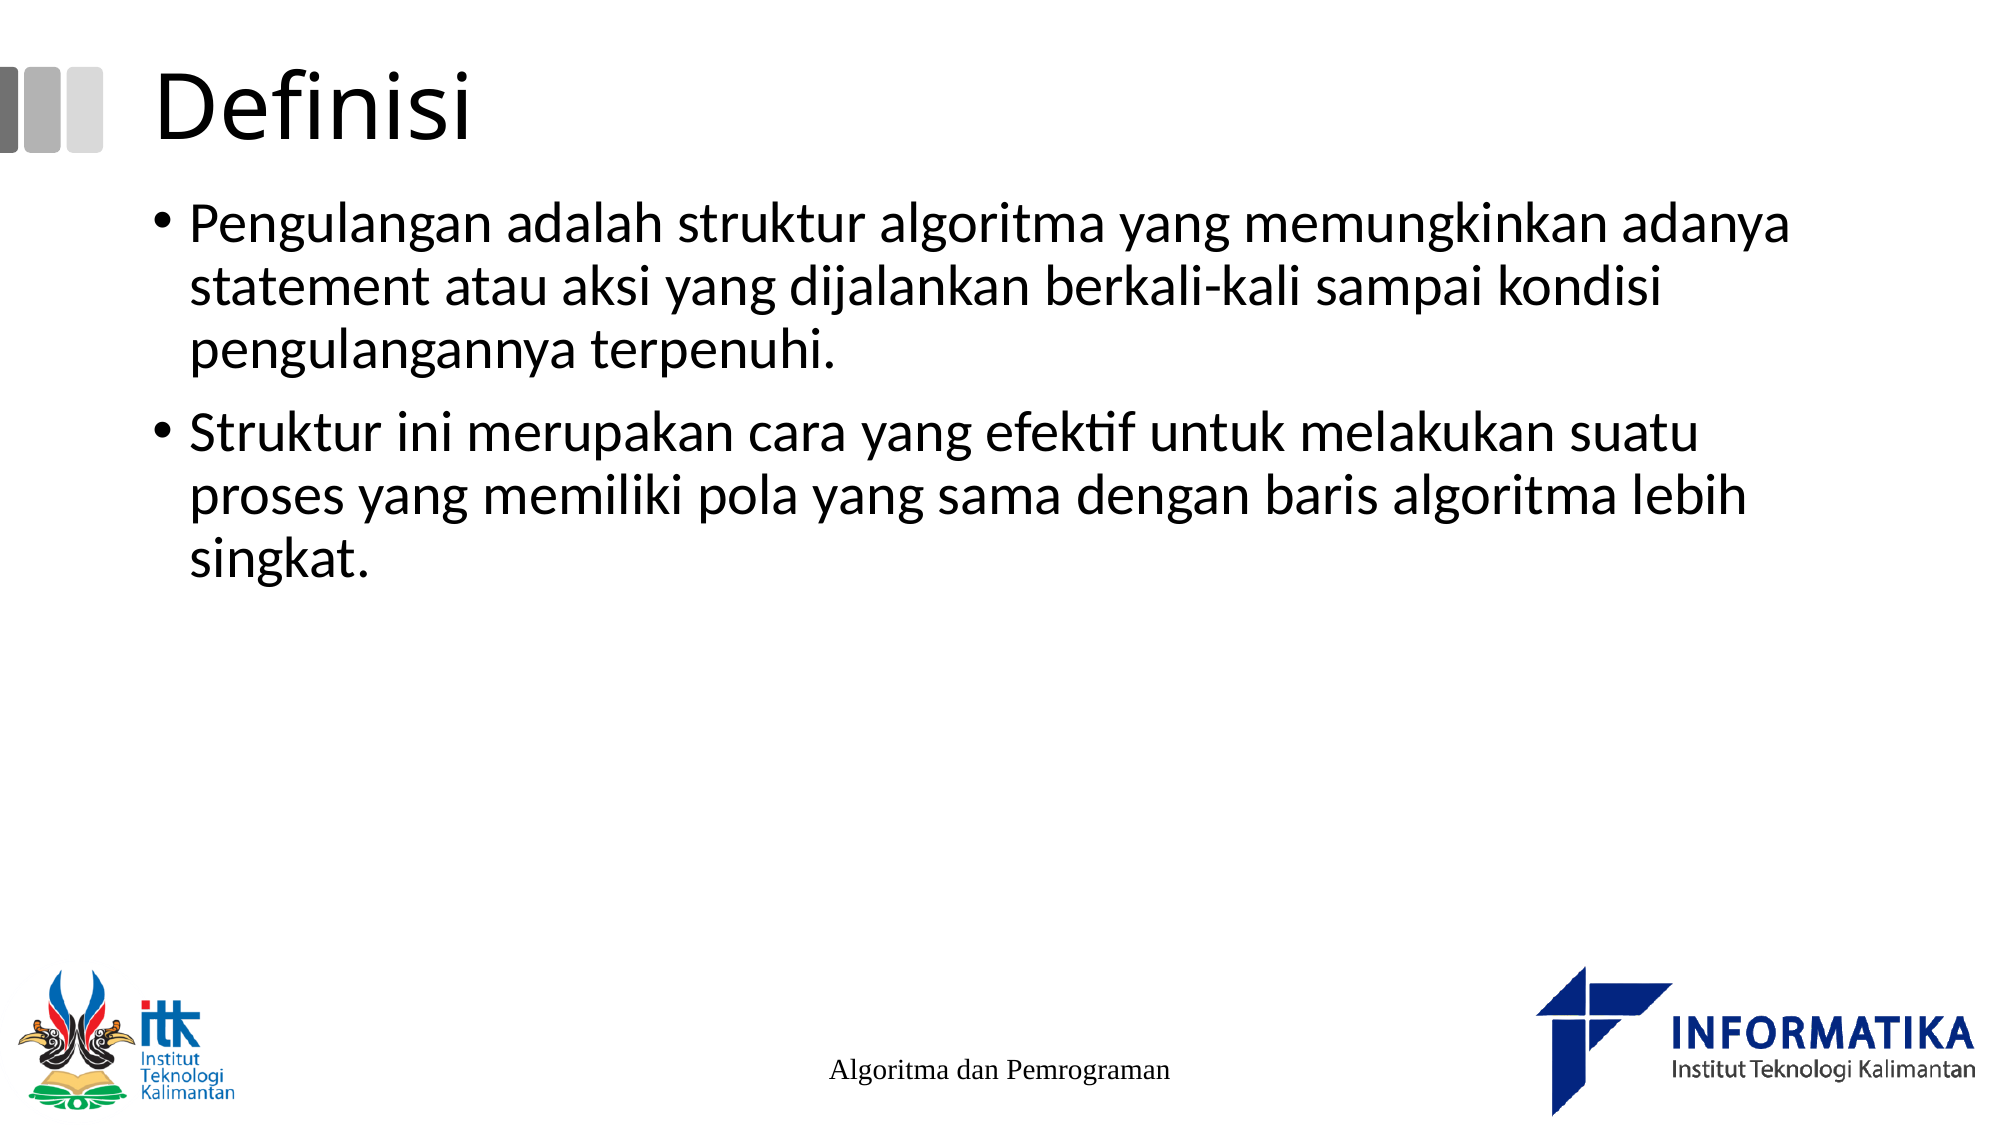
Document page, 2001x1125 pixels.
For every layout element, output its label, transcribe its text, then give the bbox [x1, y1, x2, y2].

list Pengulangan adalah struktur algoritma yang memungkinkan adanya statement atau aksi yang dijalankan berkali-kali sampai kondisi pengulangannya terpenuhi. Struktur ini merupakan cara yang efektif untuk melakukan suatu proses yang memiliki pola yang sama dengan baris algoritma lebih singkat. [137, 184, 1863, 899]
picture [1534, 965, 1976, 1118]
title Definisi [137, 1, 1863, 184]
picture [0, 935, 253, 1125]
